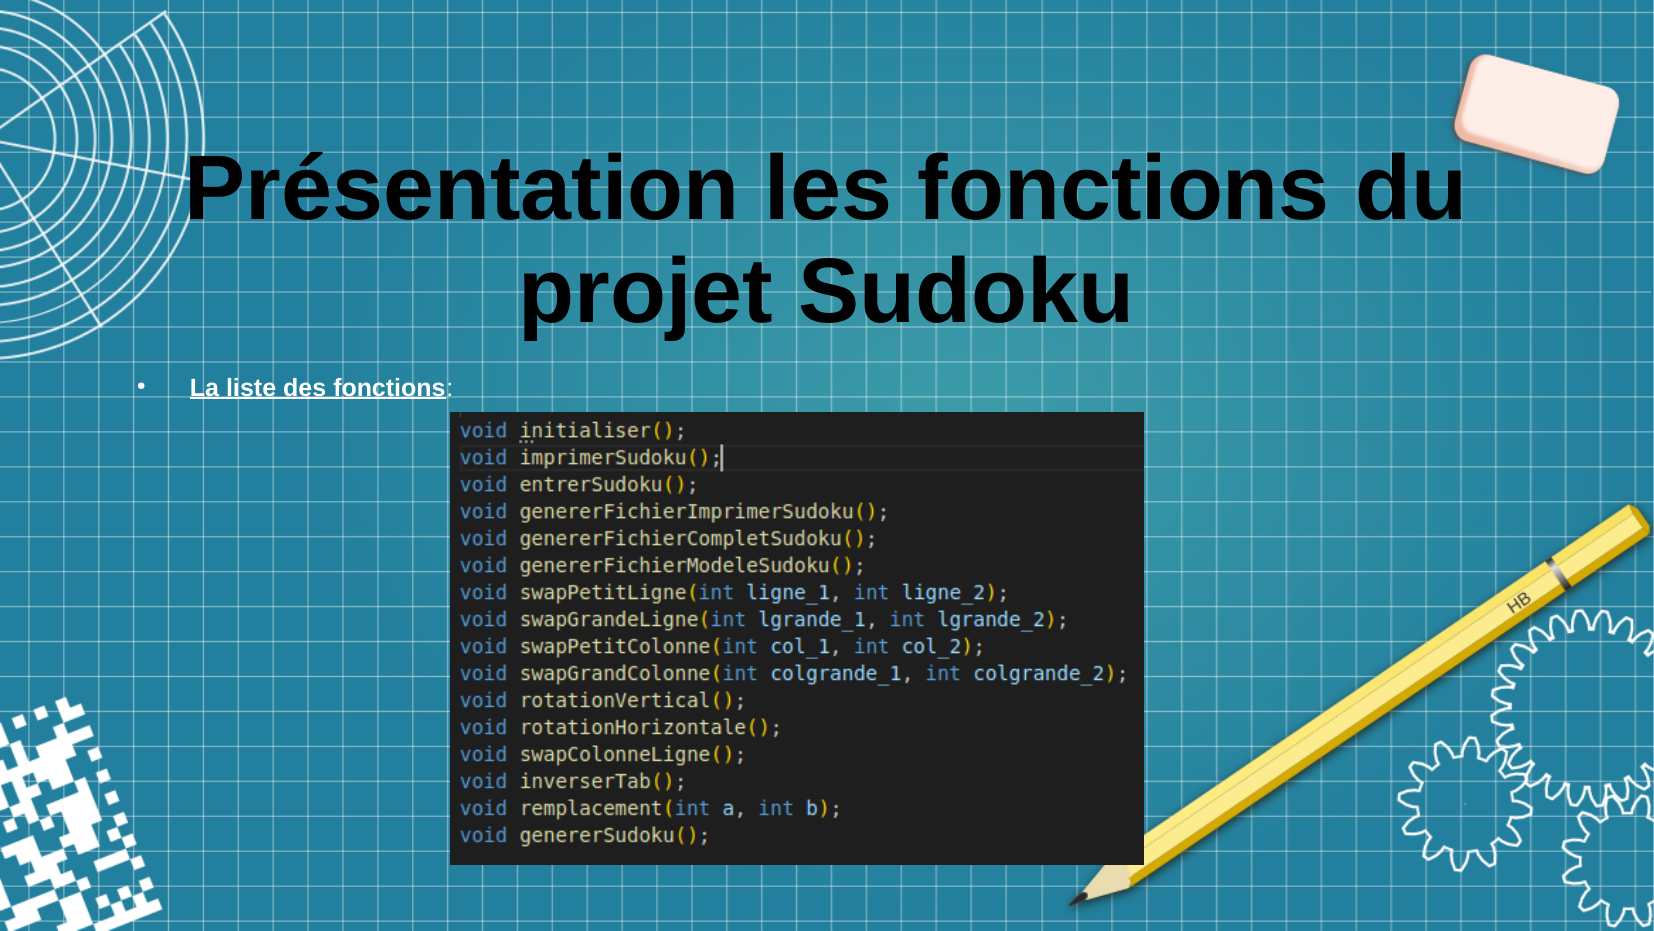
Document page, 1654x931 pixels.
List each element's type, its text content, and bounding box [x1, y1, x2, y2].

list La liste des fonctions: [119, 373, 846, 826]
picture [0, 0, 1654, 931]
title Présentation les fonctions du projet Sudoku [82, 132, 1571, 346]
